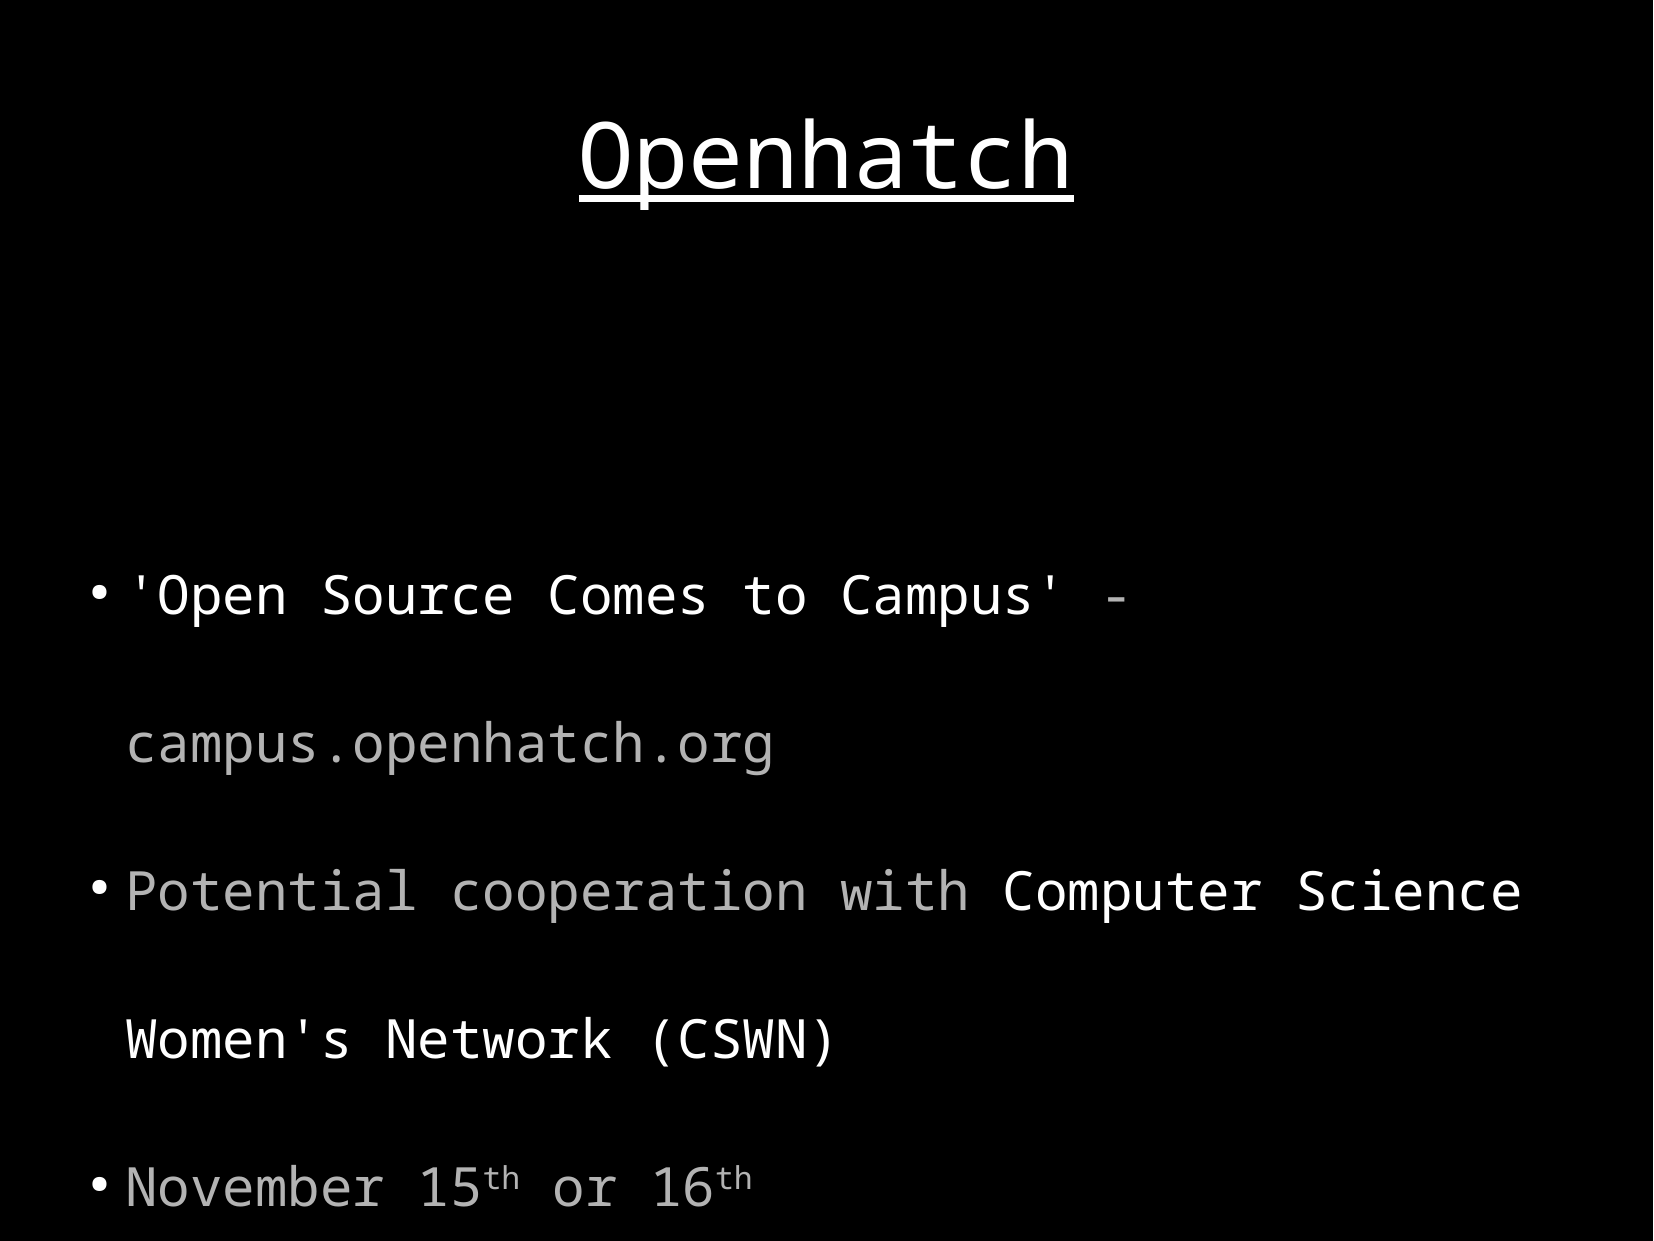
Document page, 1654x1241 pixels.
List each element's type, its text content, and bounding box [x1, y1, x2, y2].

text_box 'Open Source Comes to Campus' - campus.openhatch.org Potential cooperation with Computer Science Women's Network (CSWN) November 15th or 16th [75, 475, 1561, 865]
title Openhatch [82, 49, 1571, 257]
